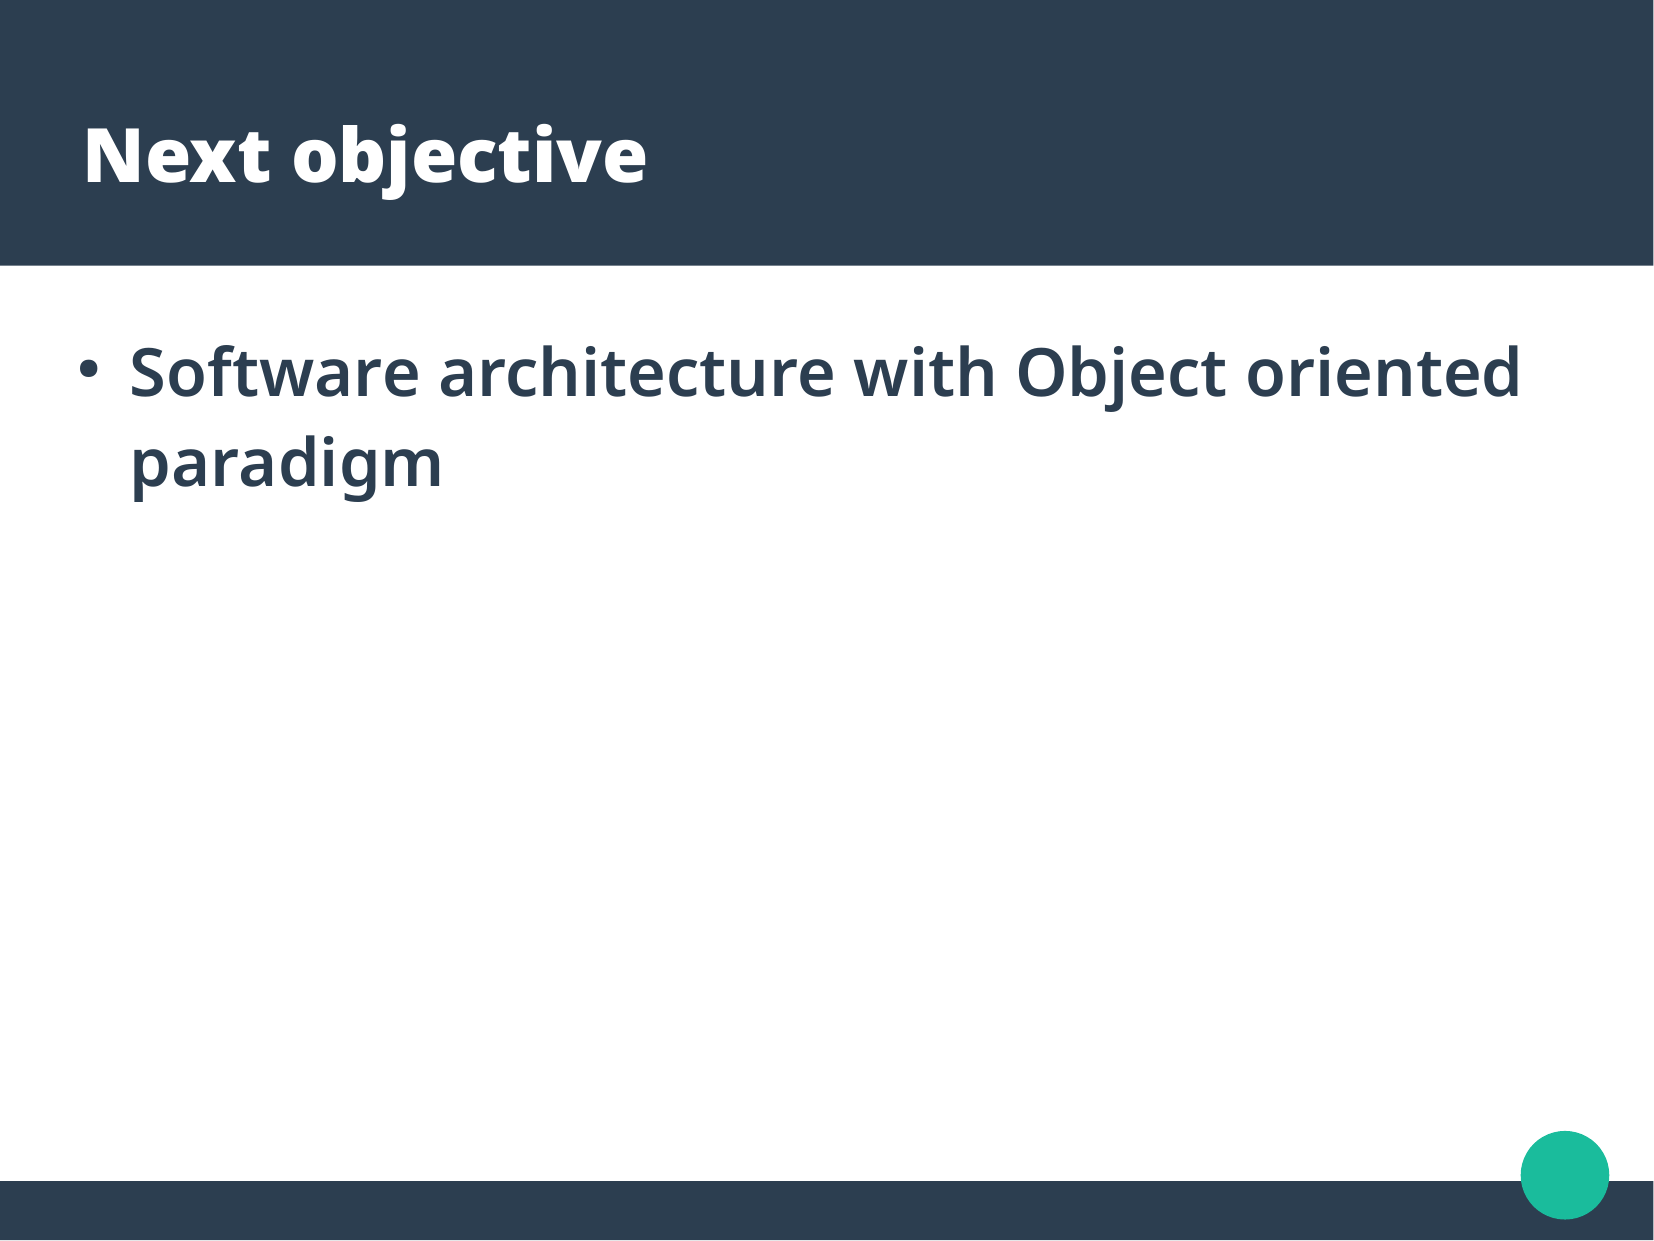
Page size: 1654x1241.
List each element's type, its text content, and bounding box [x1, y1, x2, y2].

title Next objective [82, 49, 1571, 257]
list Software architecture with Object oriented paradigm [59, 324, 1595, 1152]
